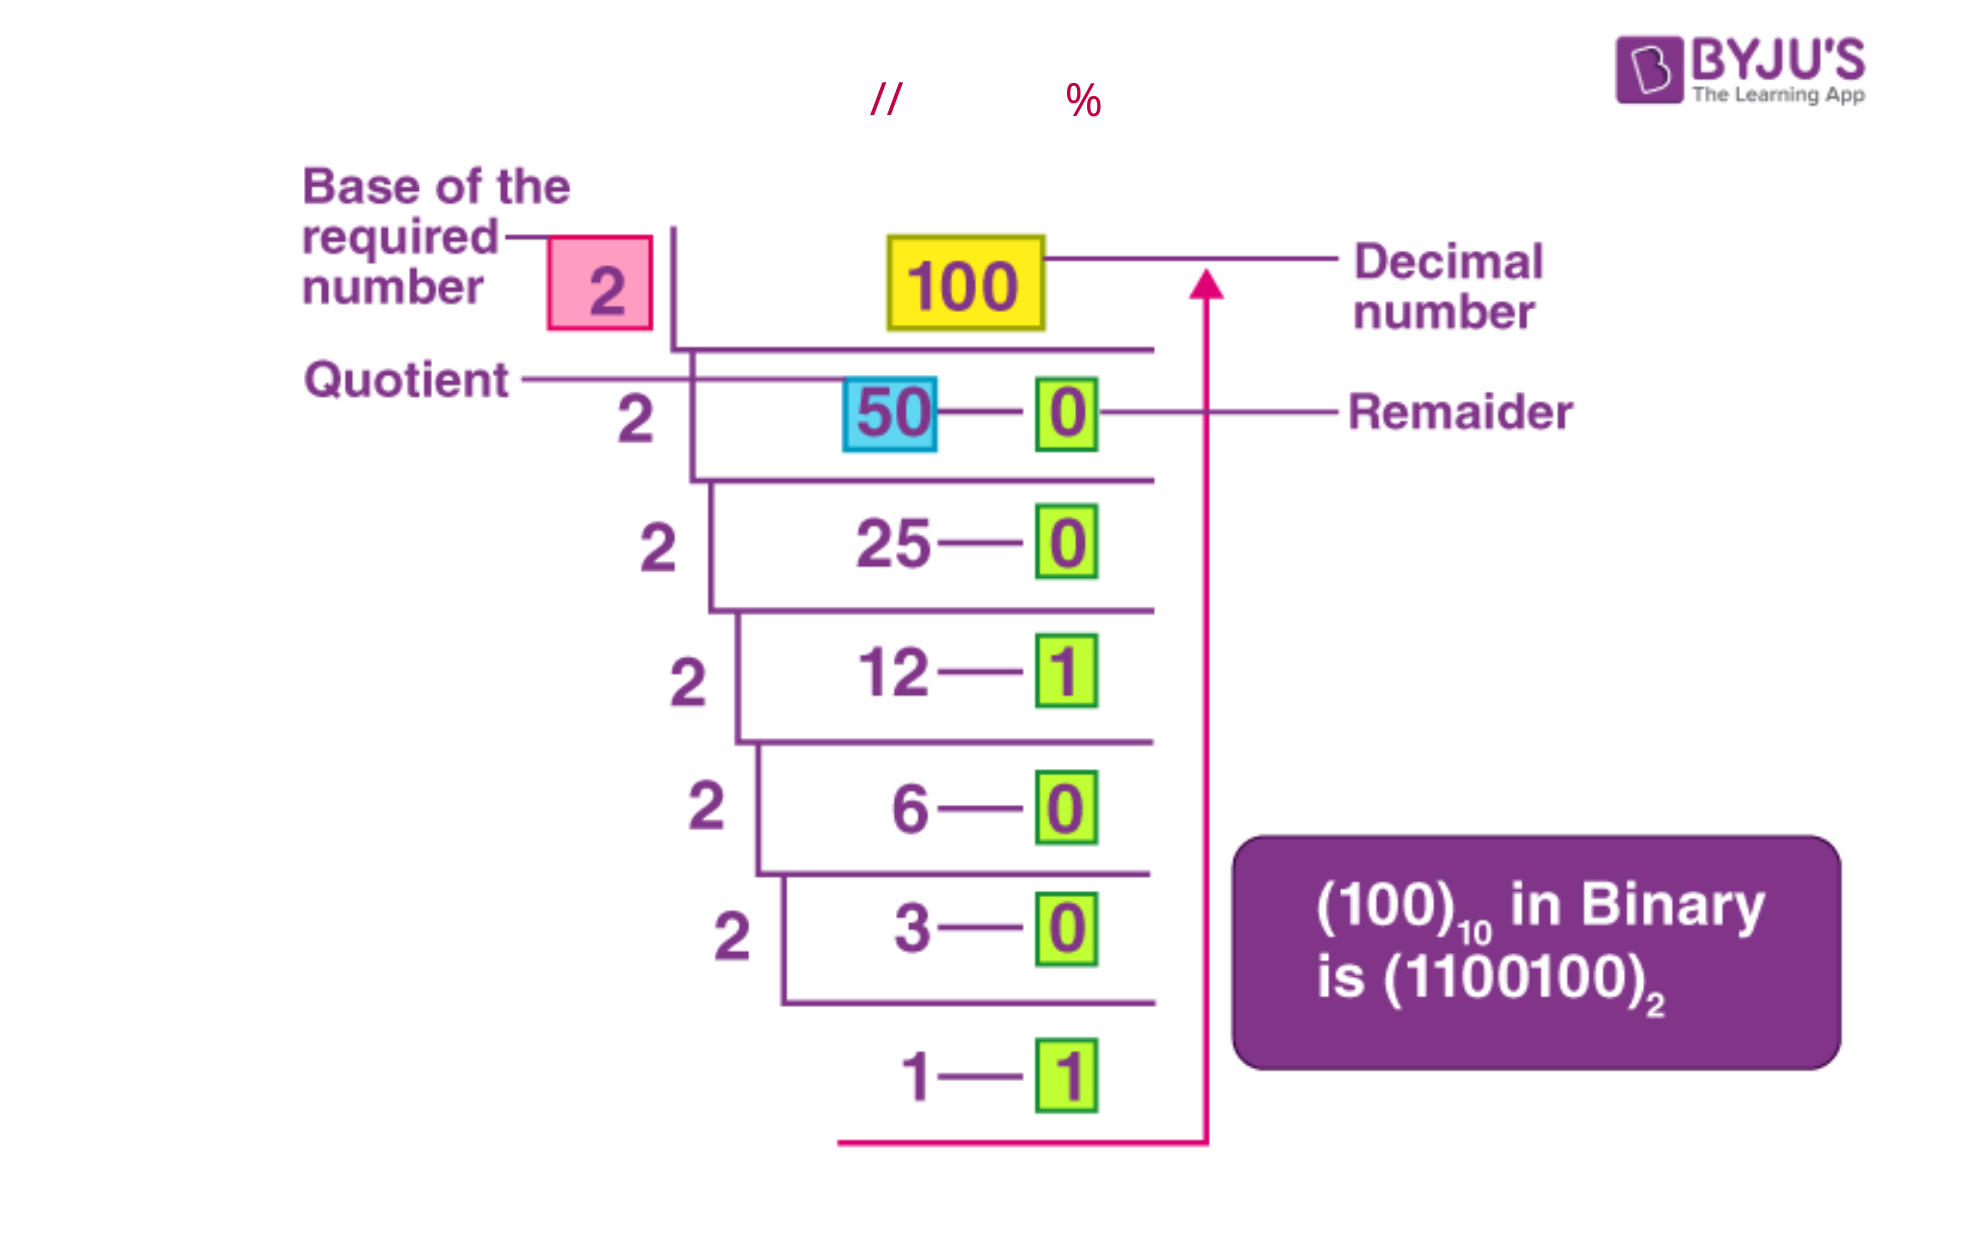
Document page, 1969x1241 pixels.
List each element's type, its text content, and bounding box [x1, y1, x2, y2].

text_box // [855, 59, 931, 136]
text_box % [1050, 60, 1126, 136]
picture [105, 0, 1895, 1241]
